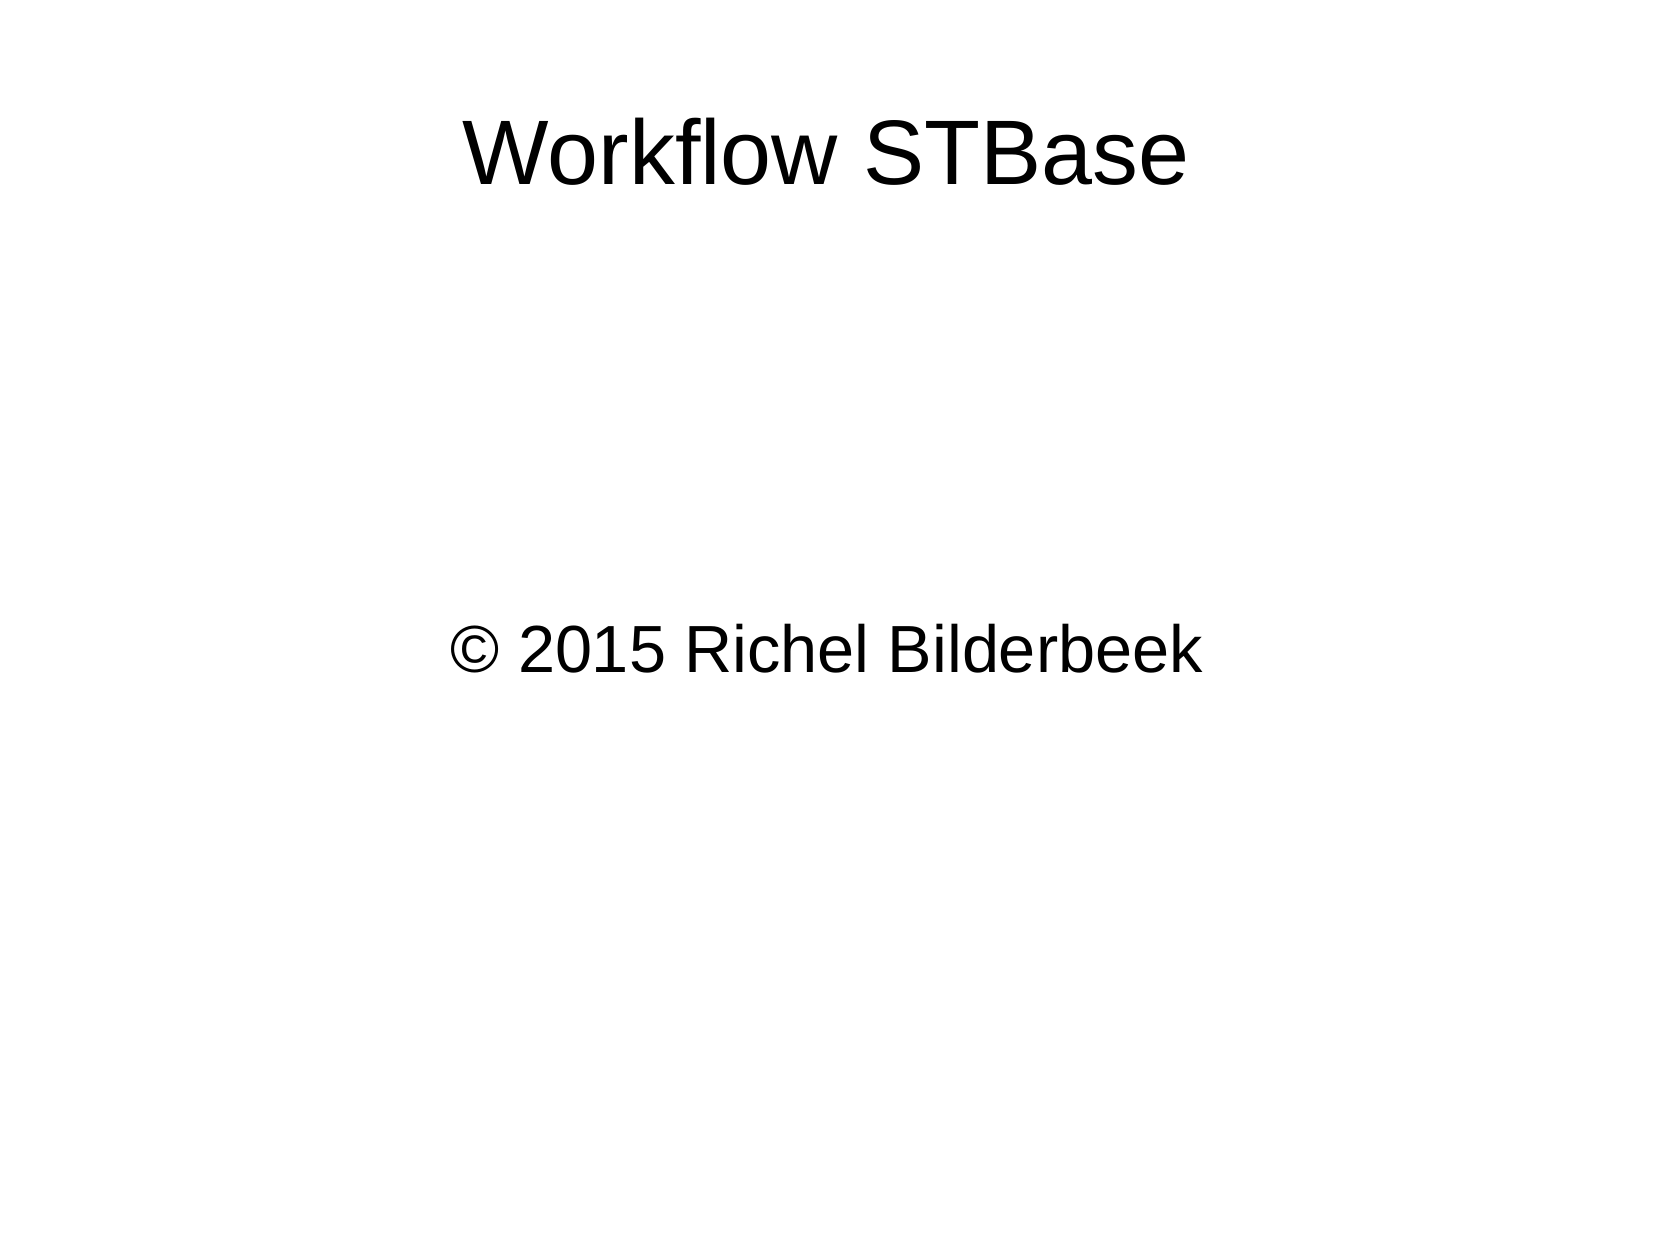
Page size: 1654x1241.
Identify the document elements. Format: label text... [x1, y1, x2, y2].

title Workflow STBase [82, 49, 1571, 257]
subtitle © 2015 Richel Bilderbeek [82, 290, 1571, 1010]
